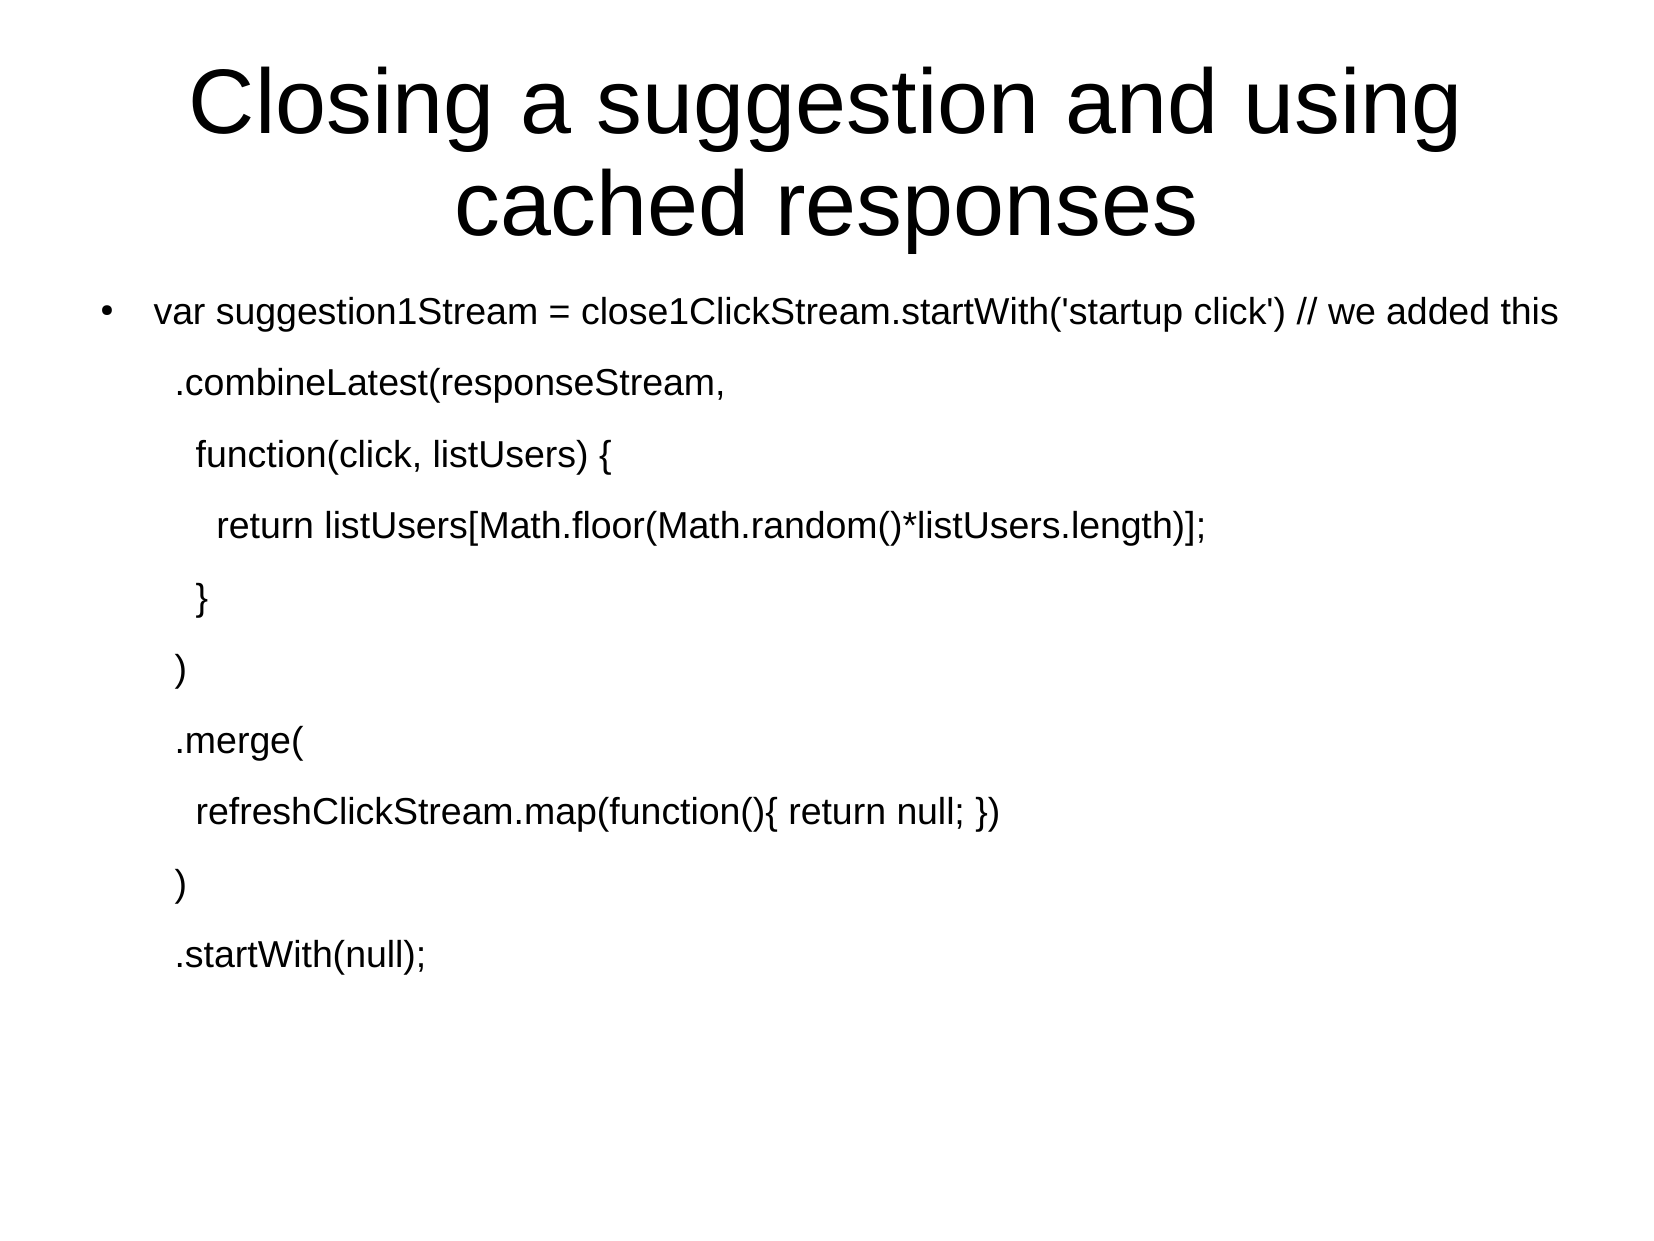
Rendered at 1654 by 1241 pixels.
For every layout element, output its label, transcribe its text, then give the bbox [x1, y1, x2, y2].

title Closing a suggestion and using cached responses [82, 49, 1571, 257]
list var suggestion1Stream = close1ClickStream.startWith('startup click') // we added this .combineLatest(responseStream, function(click, listUsers) { return listUsers[Math.floor(Math.random()*listUsers.length)]; } ) .merge( refreshClickStream.map(function(){ return null; }) ) .startWith(null); [82, 290, 1571, 1010]
